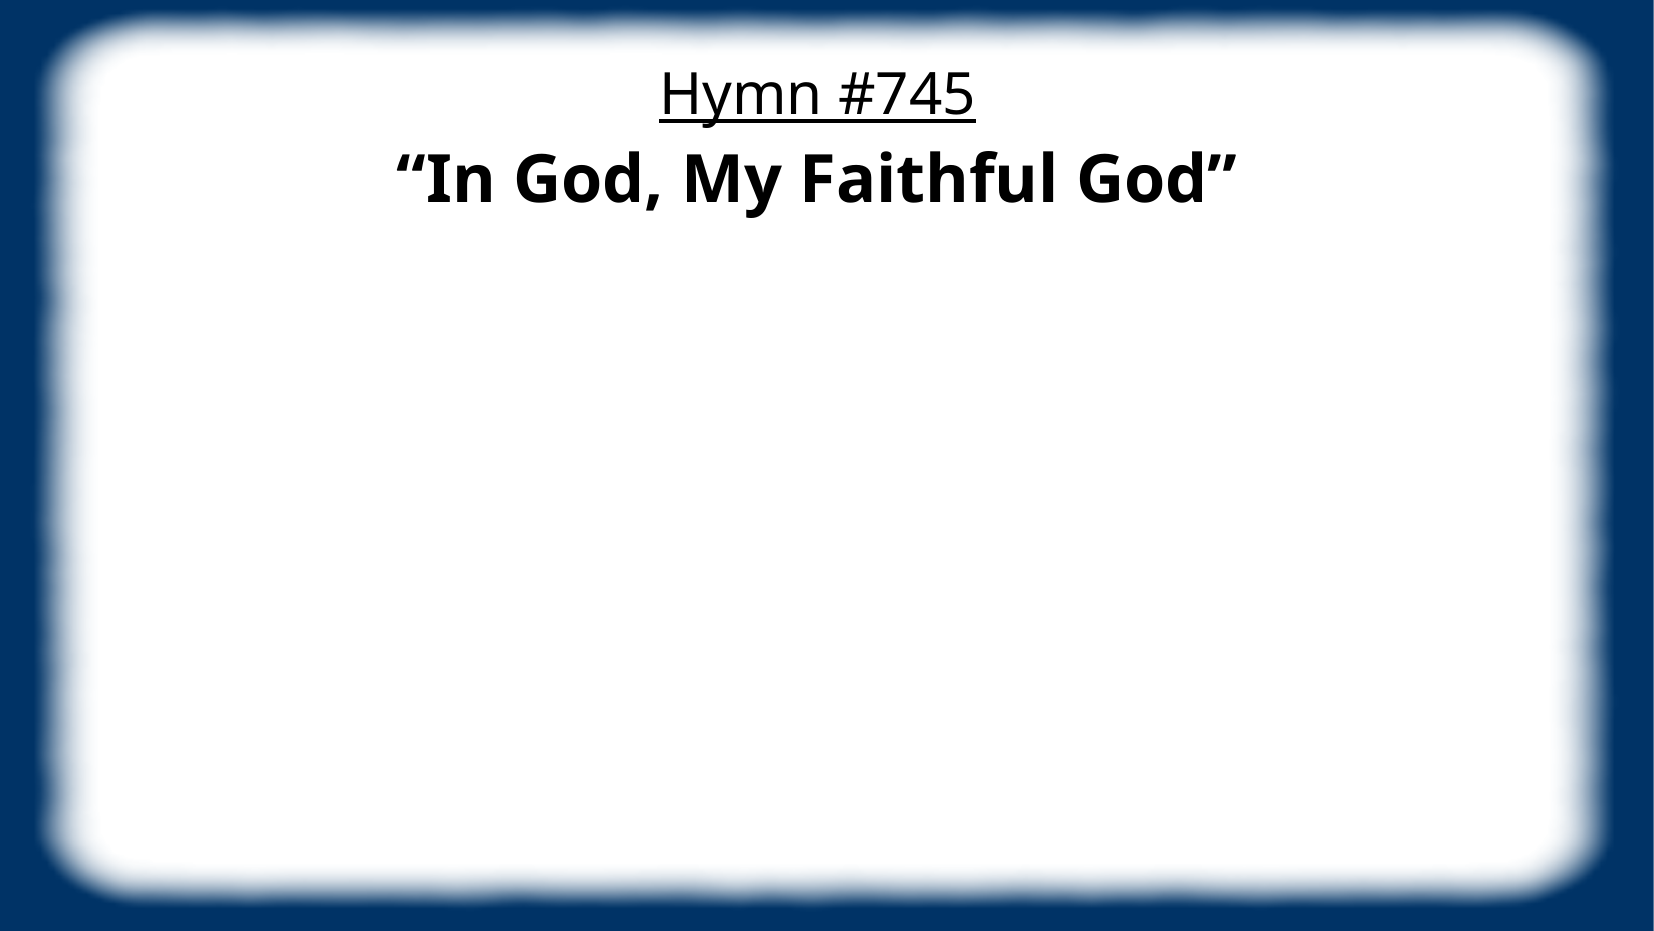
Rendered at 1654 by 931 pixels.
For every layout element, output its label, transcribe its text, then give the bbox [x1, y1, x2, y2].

text_box Hymn #745 “In God, My Faithful God” [90, 45, 1546, 315]
picture [0, 0, 1654, 931]
